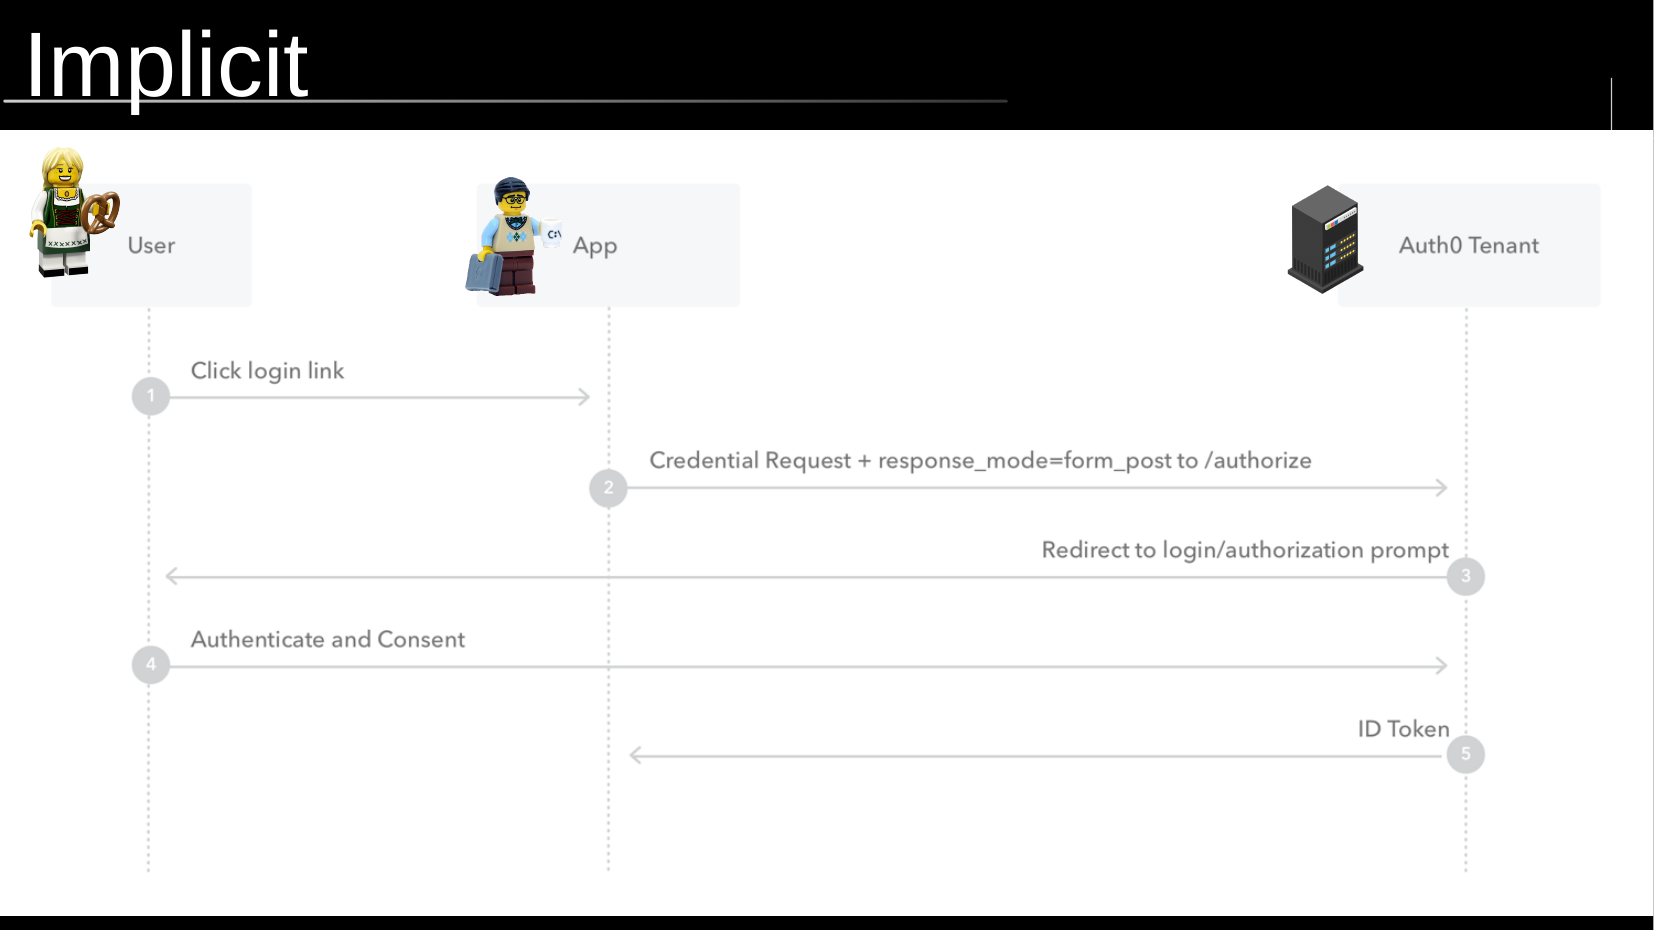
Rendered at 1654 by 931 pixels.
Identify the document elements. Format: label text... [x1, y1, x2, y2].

picture [0, 130, 1654, 916]
title Implicit [23, 11, 325, 119]
